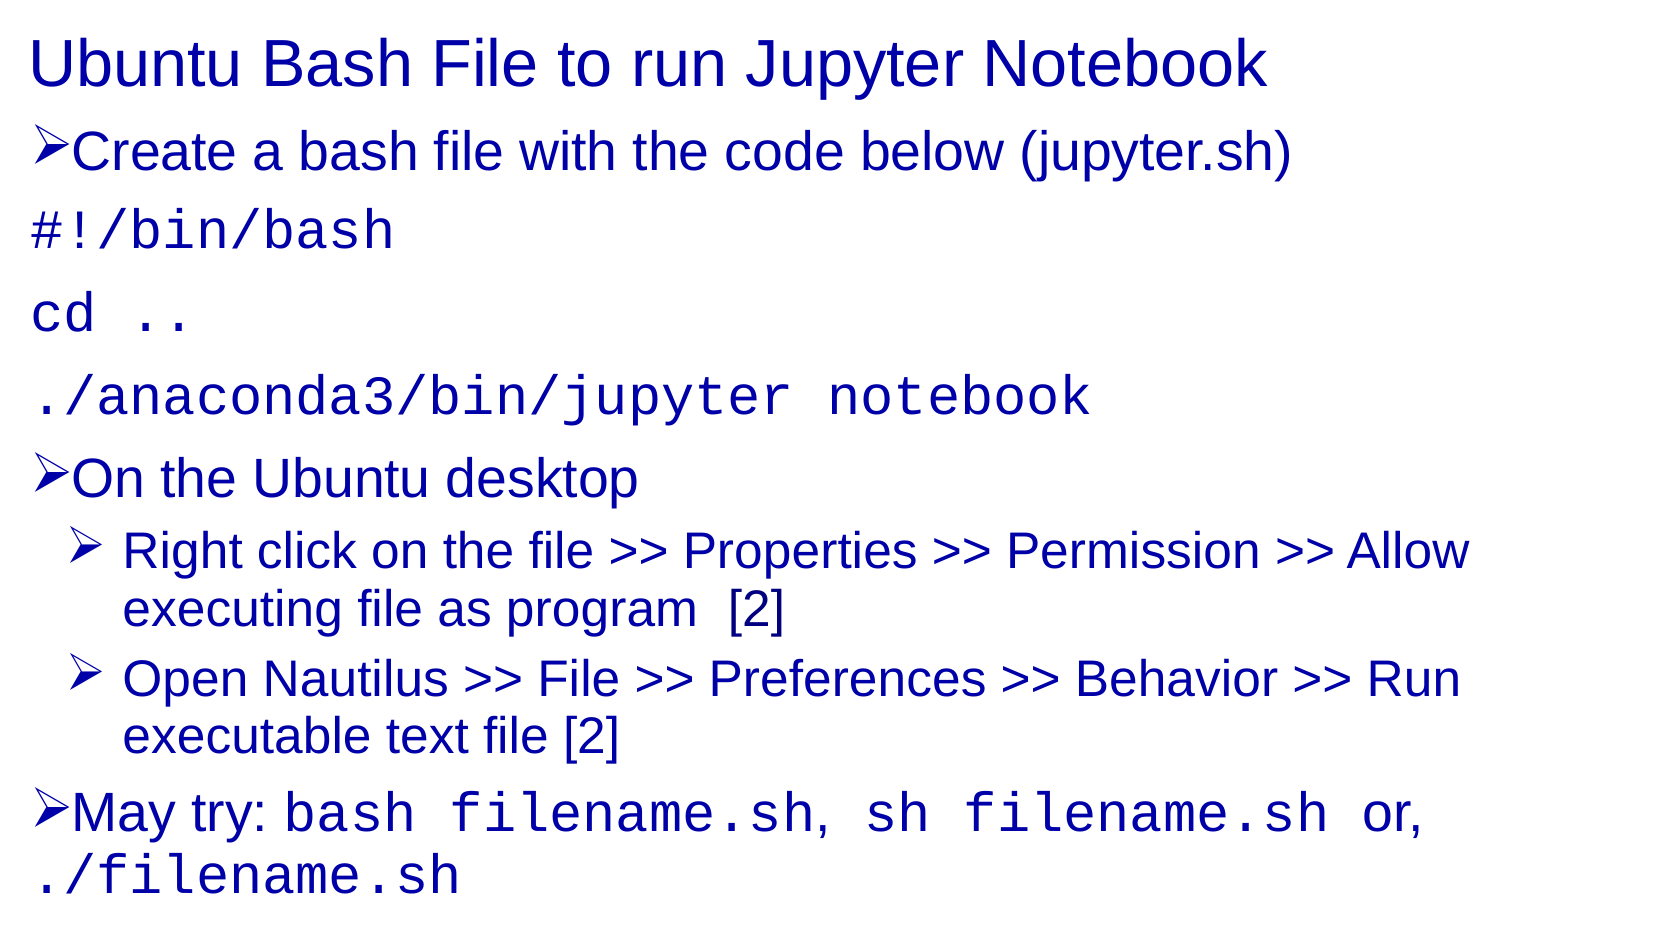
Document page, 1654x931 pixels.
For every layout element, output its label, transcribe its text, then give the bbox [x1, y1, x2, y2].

list Create a bash file with the code below (jupyter.sh) #!/bin/bash cd .. ./anaconda3/bin/jupyter notebook On the Ubuntu desktop Right click on the file >> Properties >> Permission >> Allow executing file as program [2] Open Nautilus >> File >> Preferences >> Behavior >> Run executable text file [2] May try: bash filename.sh, sh filename.sh or, ./filename.sh [30, 120, 1645, 916]
title Ubuntu Bash File to run Jupyter Notebook [28, 21, 1626, 106]
